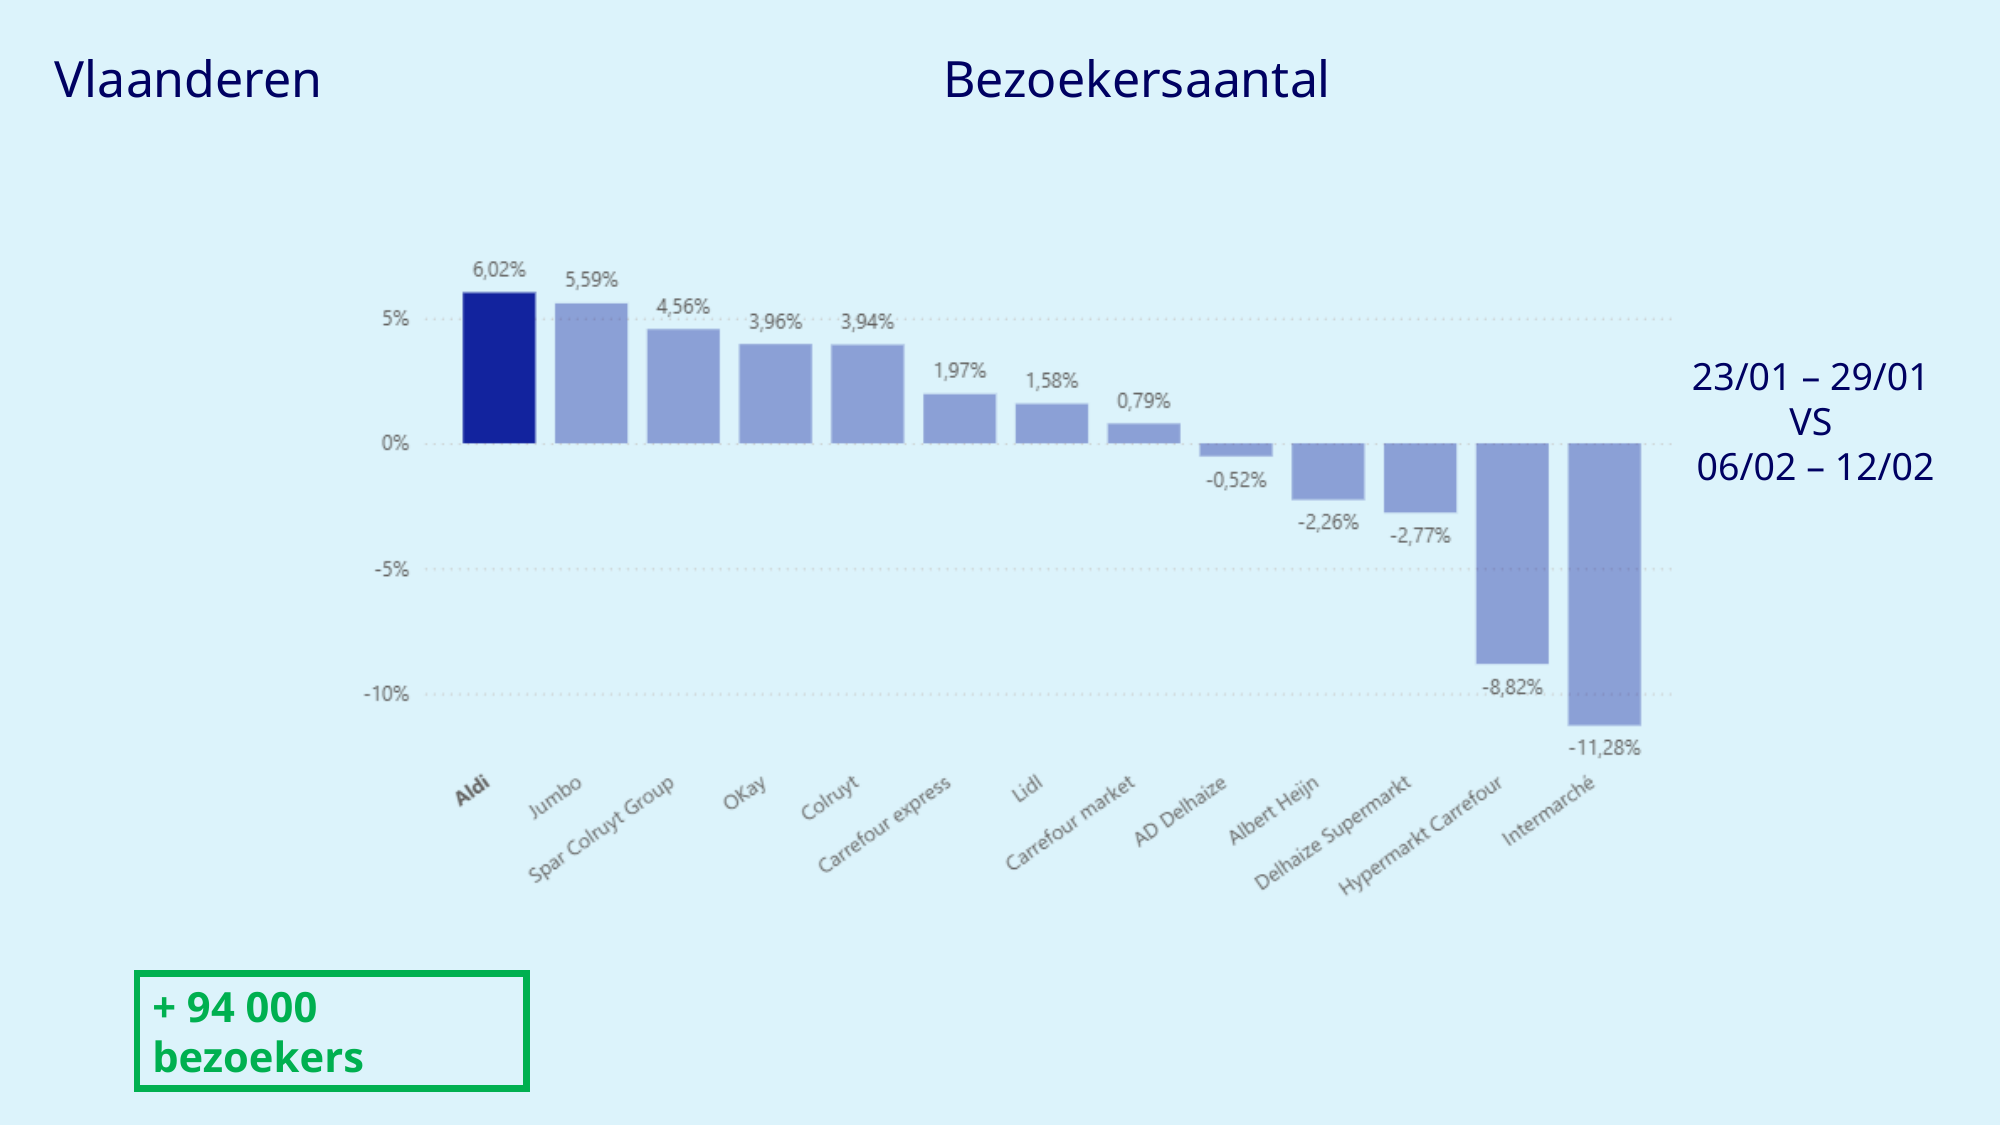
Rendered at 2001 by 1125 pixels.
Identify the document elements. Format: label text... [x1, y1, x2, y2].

text_box + 94 000 bezoekers [137, 973, 527, 1040]
text_box Bezoekersaantal [928, 39, 1441, 116]
picture [357, 223, 1687, 937]
text_box 23/01 – 29/01 VS 06/02 – 12/02 [1609, 345, 2000, 498]
text_box Vlaanderen [39, 39, 391, 116]
